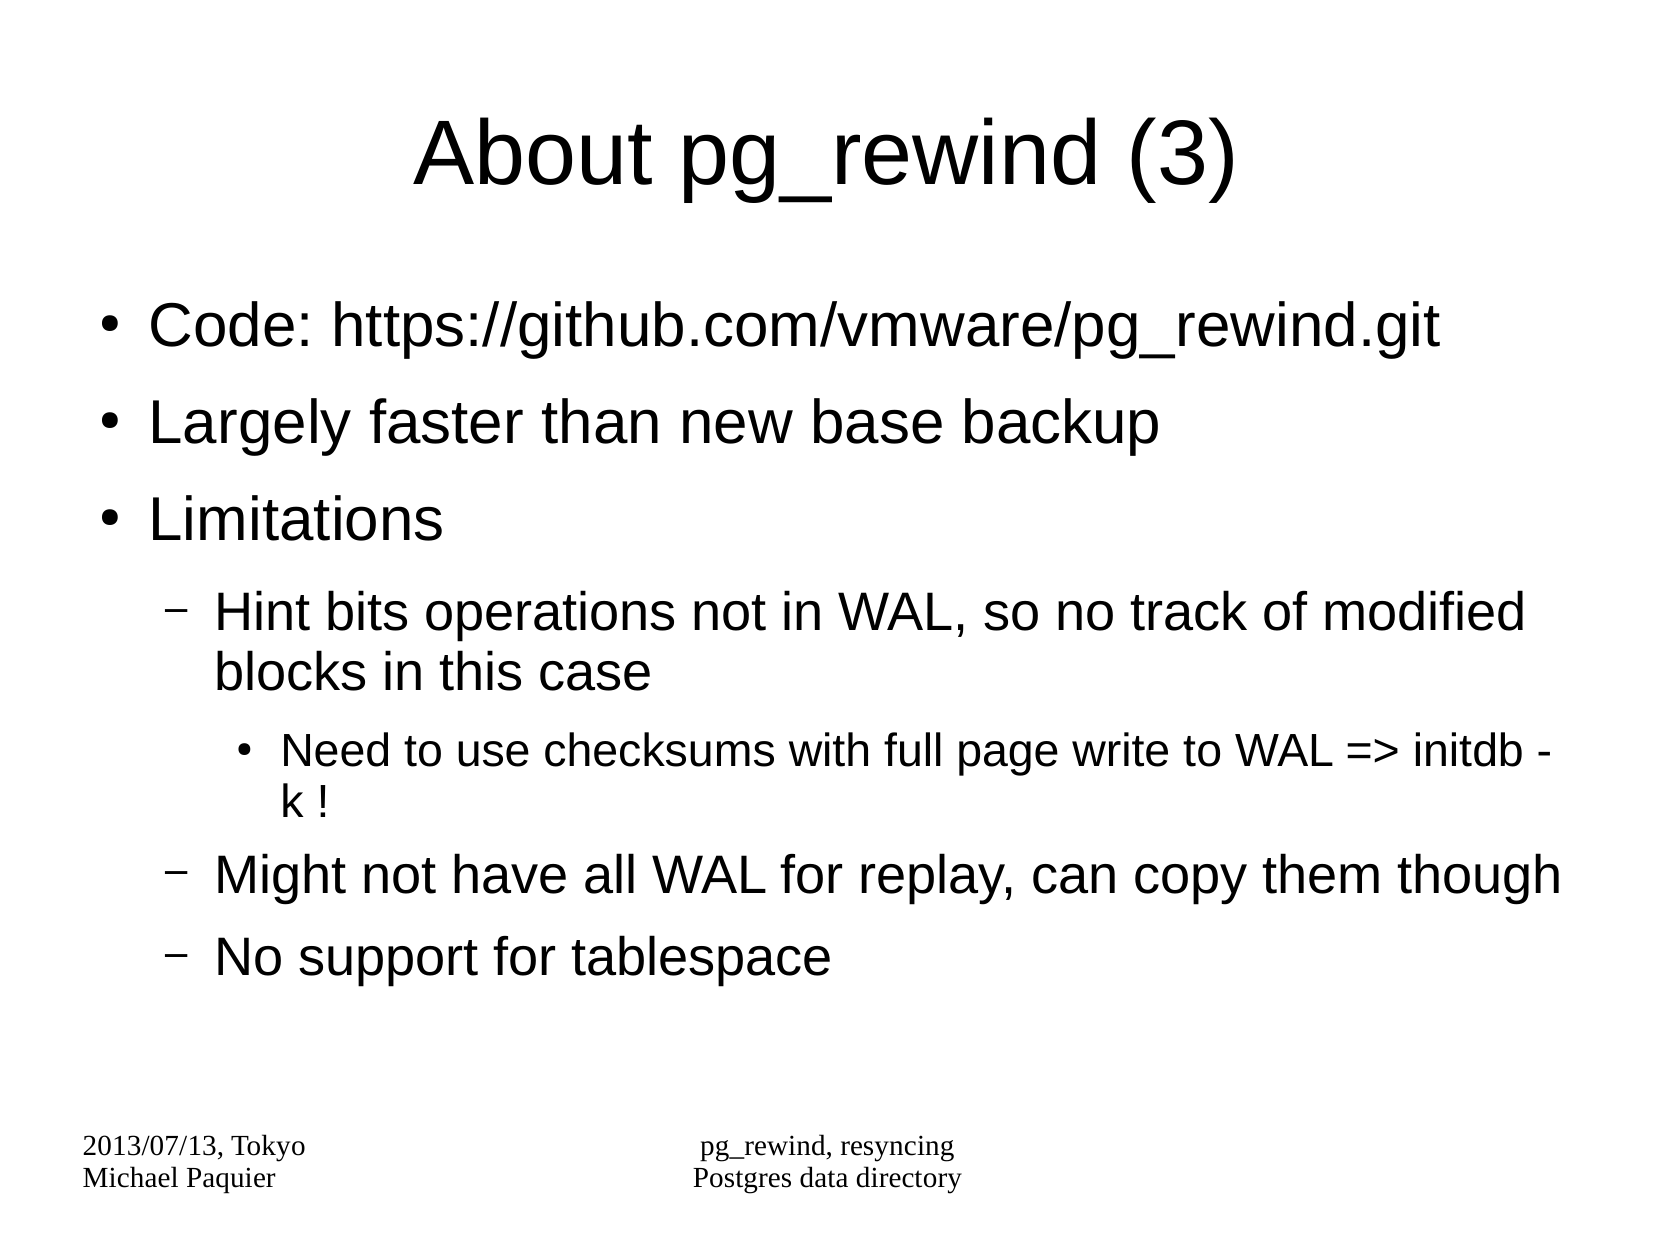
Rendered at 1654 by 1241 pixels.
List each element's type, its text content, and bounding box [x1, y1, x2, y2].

list Code: https://github.com/vmware/pg_rewind.git Largely faster than new base backup Limitations Hint bits operations not in WAL, so no track of modified blocks in this case Need to use checksums with full page write to WAL => initdb -k ! Might not have all WAL for replay, can copy them though No support for tablespace [82, 290, 1571, 1010]
title About pg_rewind (3) [82, 49, 1571, 257]
